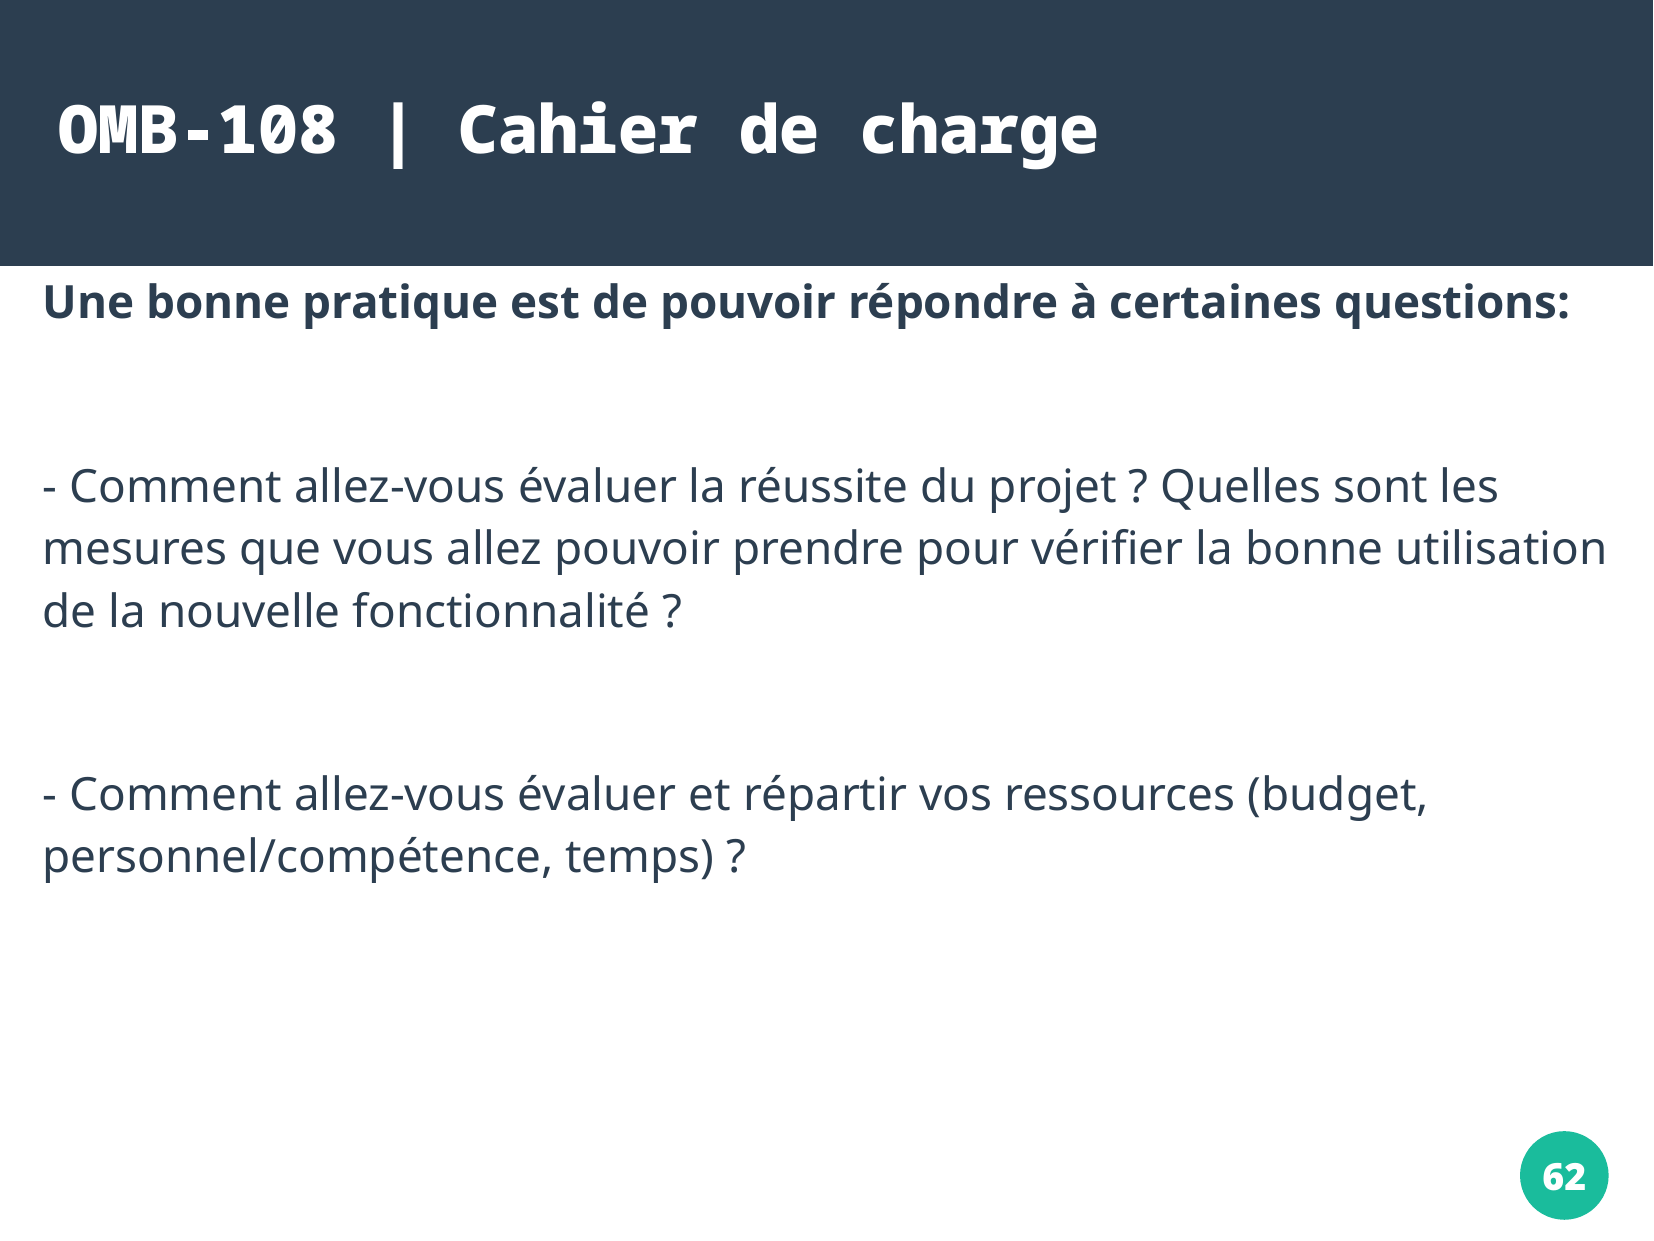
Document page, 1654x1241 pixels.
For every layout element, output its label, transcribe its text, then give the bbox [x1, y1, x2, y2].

title OMB-108 | Cahier de charge [58, 49, 1594, 207]
list Une bonne pratique est de pouvoir répondre à certaines questions: - Comment allez-vous évaluer la réussite du projet ? Quelles sont les mesures que vous allez pouvoir prendre pour vérifier la bonne utilisation de la nouvelle fonctionnalité ? - Comment allez-vous évaluer et répartir vos ressources (budget, personnel/compétence, temps) ? [42, 269, 1622, 1216]
